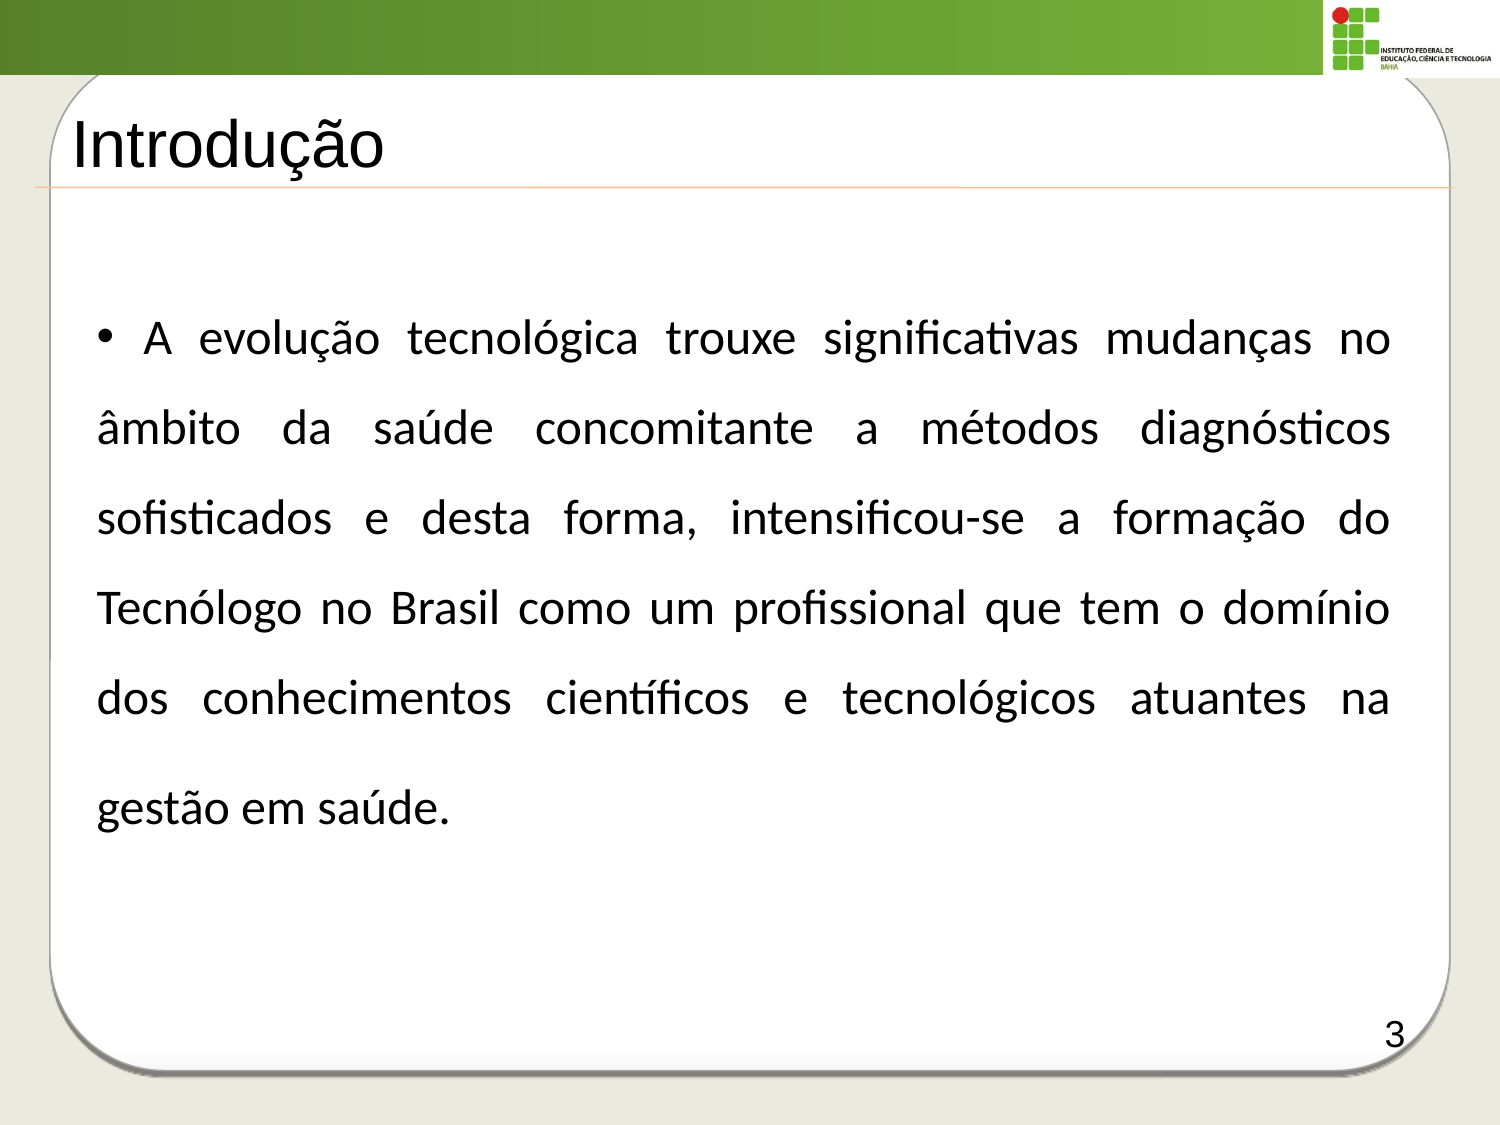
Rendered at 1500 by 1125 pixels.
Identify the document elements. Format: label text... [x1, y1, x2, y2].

text_box <number> [1369, 1002, 1445, 1063]
text_box [0, 0, 1323, 75]
text_box A evolução tecnológica trouxe significativas mudanças no âmbito da saúde concomitante a métodos diagnósticos sofisticados e desta forma, intensificou-se a formação do Tecnólogo no Brasil como um profissional que tem o domínio dos conhecimentos científicos e tecnológicos atuantes na gestão em saúde. [81, 222, 1407, 488]
text_box Introdução [56, 93, 1500, 189]
picture [1323, 0, 1500, 79]
